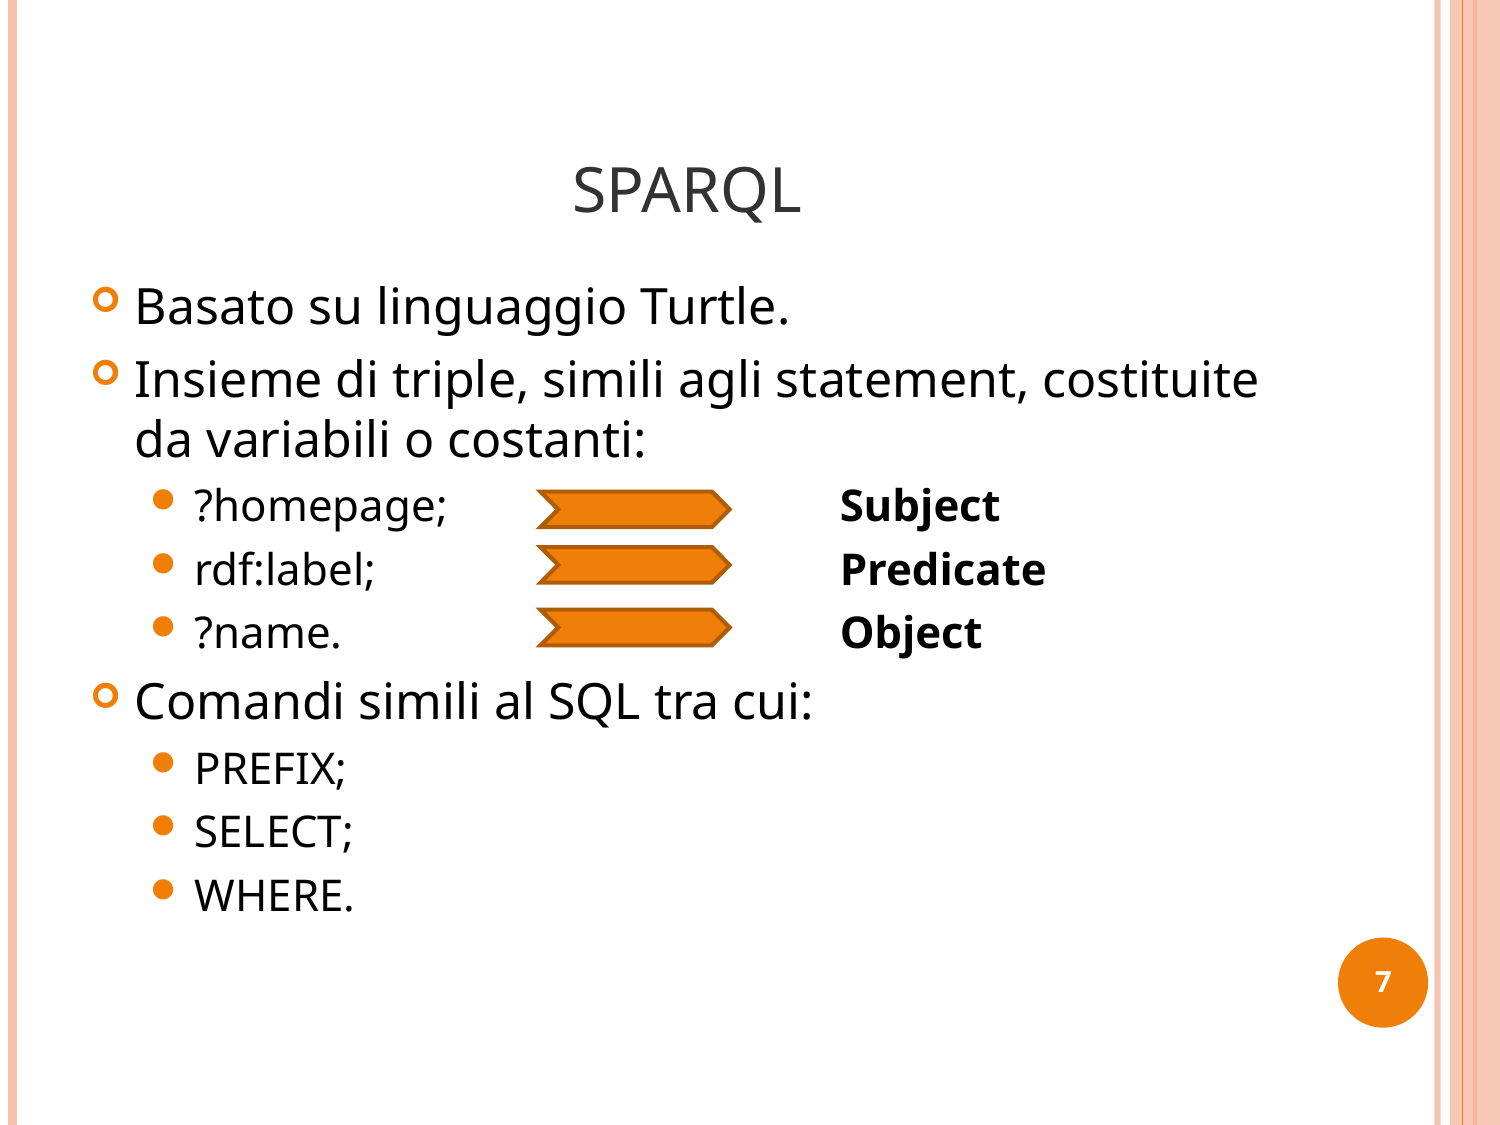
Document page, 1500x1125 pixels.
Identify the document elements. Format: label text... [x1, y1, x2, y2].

text_box [540, 491, 730, 528]
text_box [540, 609, 730, 646]
text_box <numero> [1333, 940, 1434, 1027]
title SPARQL [74, 45, 1300, 233]
text_box [540, 547, 730, 583]
list Basato su linguaggio Turtle. Insieme di triple, simili agli statement, costituite da variabili o costanti: ?homepage; Subject rdf:label; Predicate ?name. Object Comandi simili al SQL tra cui: PREFIX; SELECT; WHERE. [74, 267, 1300, 964]
